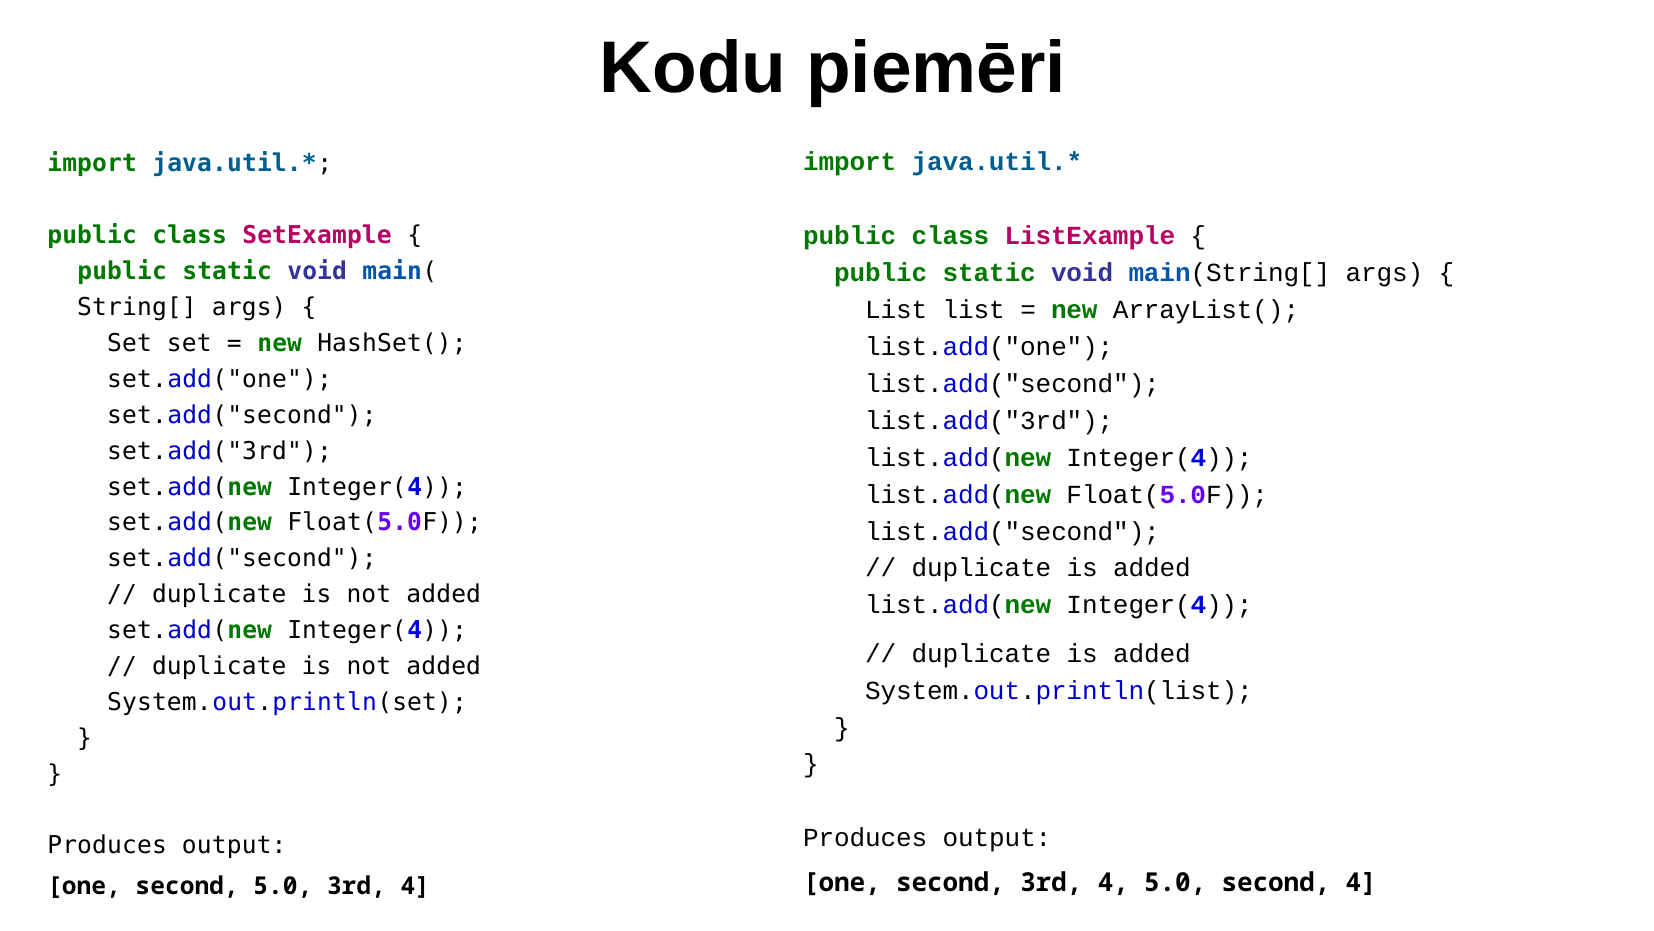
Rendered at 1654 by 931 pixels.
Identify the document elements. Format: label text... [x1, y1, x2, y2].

list import java.util.*; public class SetExample { public static void main( String[] args) { Set set = new HashSet(); set.add("one"); set.add("second"); set.add("3rd"); set.add(new Integer(4)); set.add(new Float(5.0F)); set.add("second"); // duplicate is not added set.add(new Integer(4)); // duplicate is not added System.out.println(set); } } Produces output: [one, second, 5.0, 3rd, 4] [47, 141, 804, 922]
title Kodu piemēri [35, 26, 1630, 109]
list import java.util.* public class ListExample { public static void main(String[] args) { List list = new ArrayList(); list.add("one"); list.add("second"); list.add("3rd"); list.add(new Integer(4)); list.add(new Float(5.0F)); list.add("second"); // duplicate is added list.add(new Integer(4)); // duplicate is added System.out.println(list); } } Produces output: [one, second, 3rd, 4, 5.0, second, 4] [803, 141, 1619, 913]
